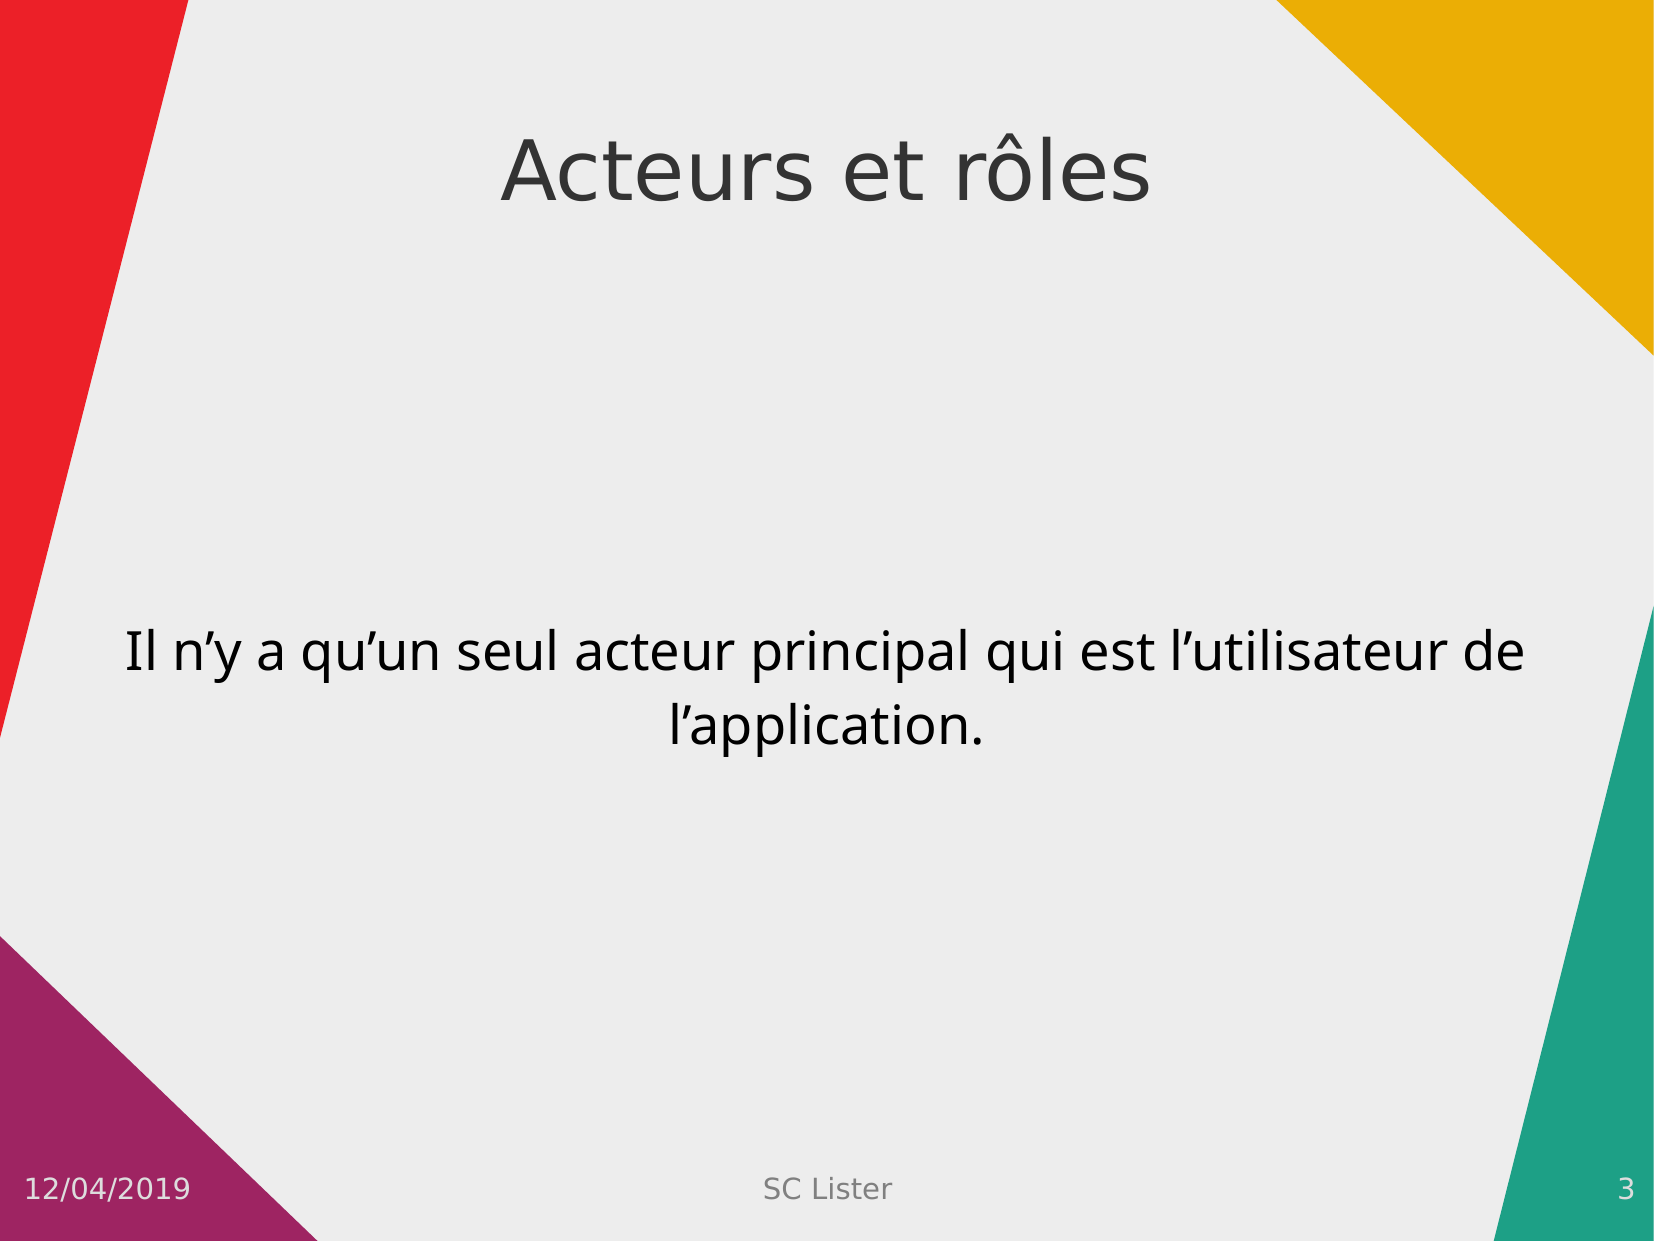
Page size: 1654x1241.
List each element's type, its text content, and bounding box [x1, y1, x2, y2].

list Il n’y a qu’un seul acteur principal qui est l’utilisateur de l’application. [114, 302, 1539, 1033]
title Acteurs et rôles [114, 73, 1539, 271]
